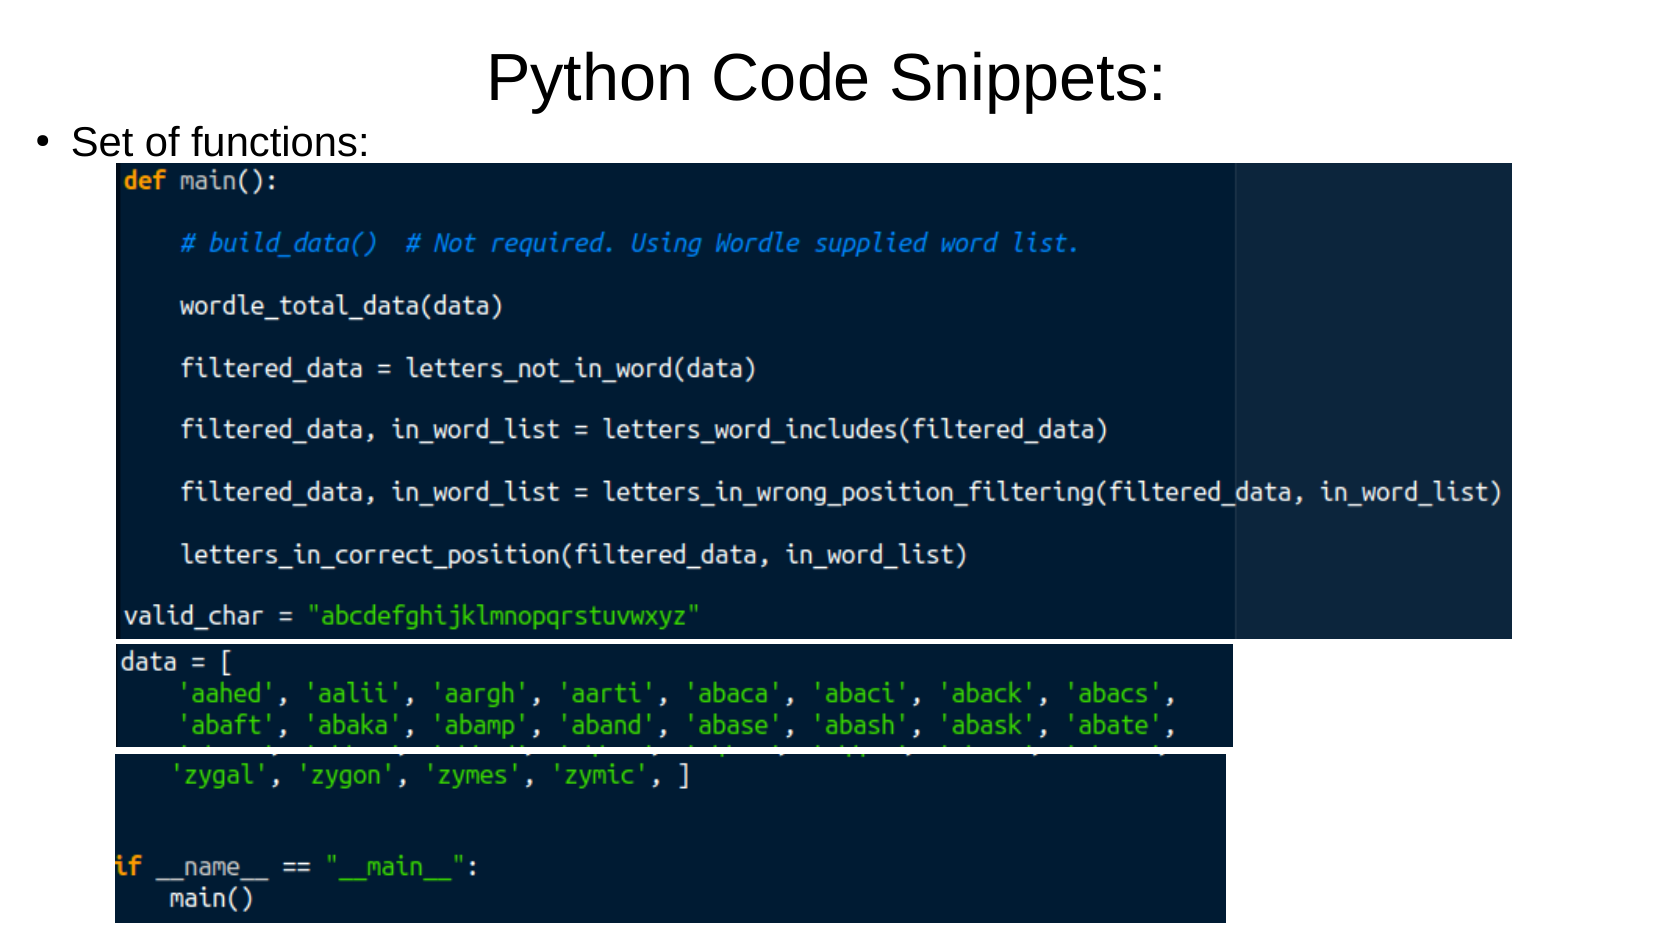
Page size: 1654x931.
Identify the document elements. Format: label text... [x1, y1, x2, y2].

picture [116, 163, 1512, 639]
title Python Code Snippets: [82, 37, 1571, 119]
picture [116, 644, 1233, 747]
subtitle Set of functions: [35, 118, 1524, 166]
picture [115, 754, 1226, 923]
